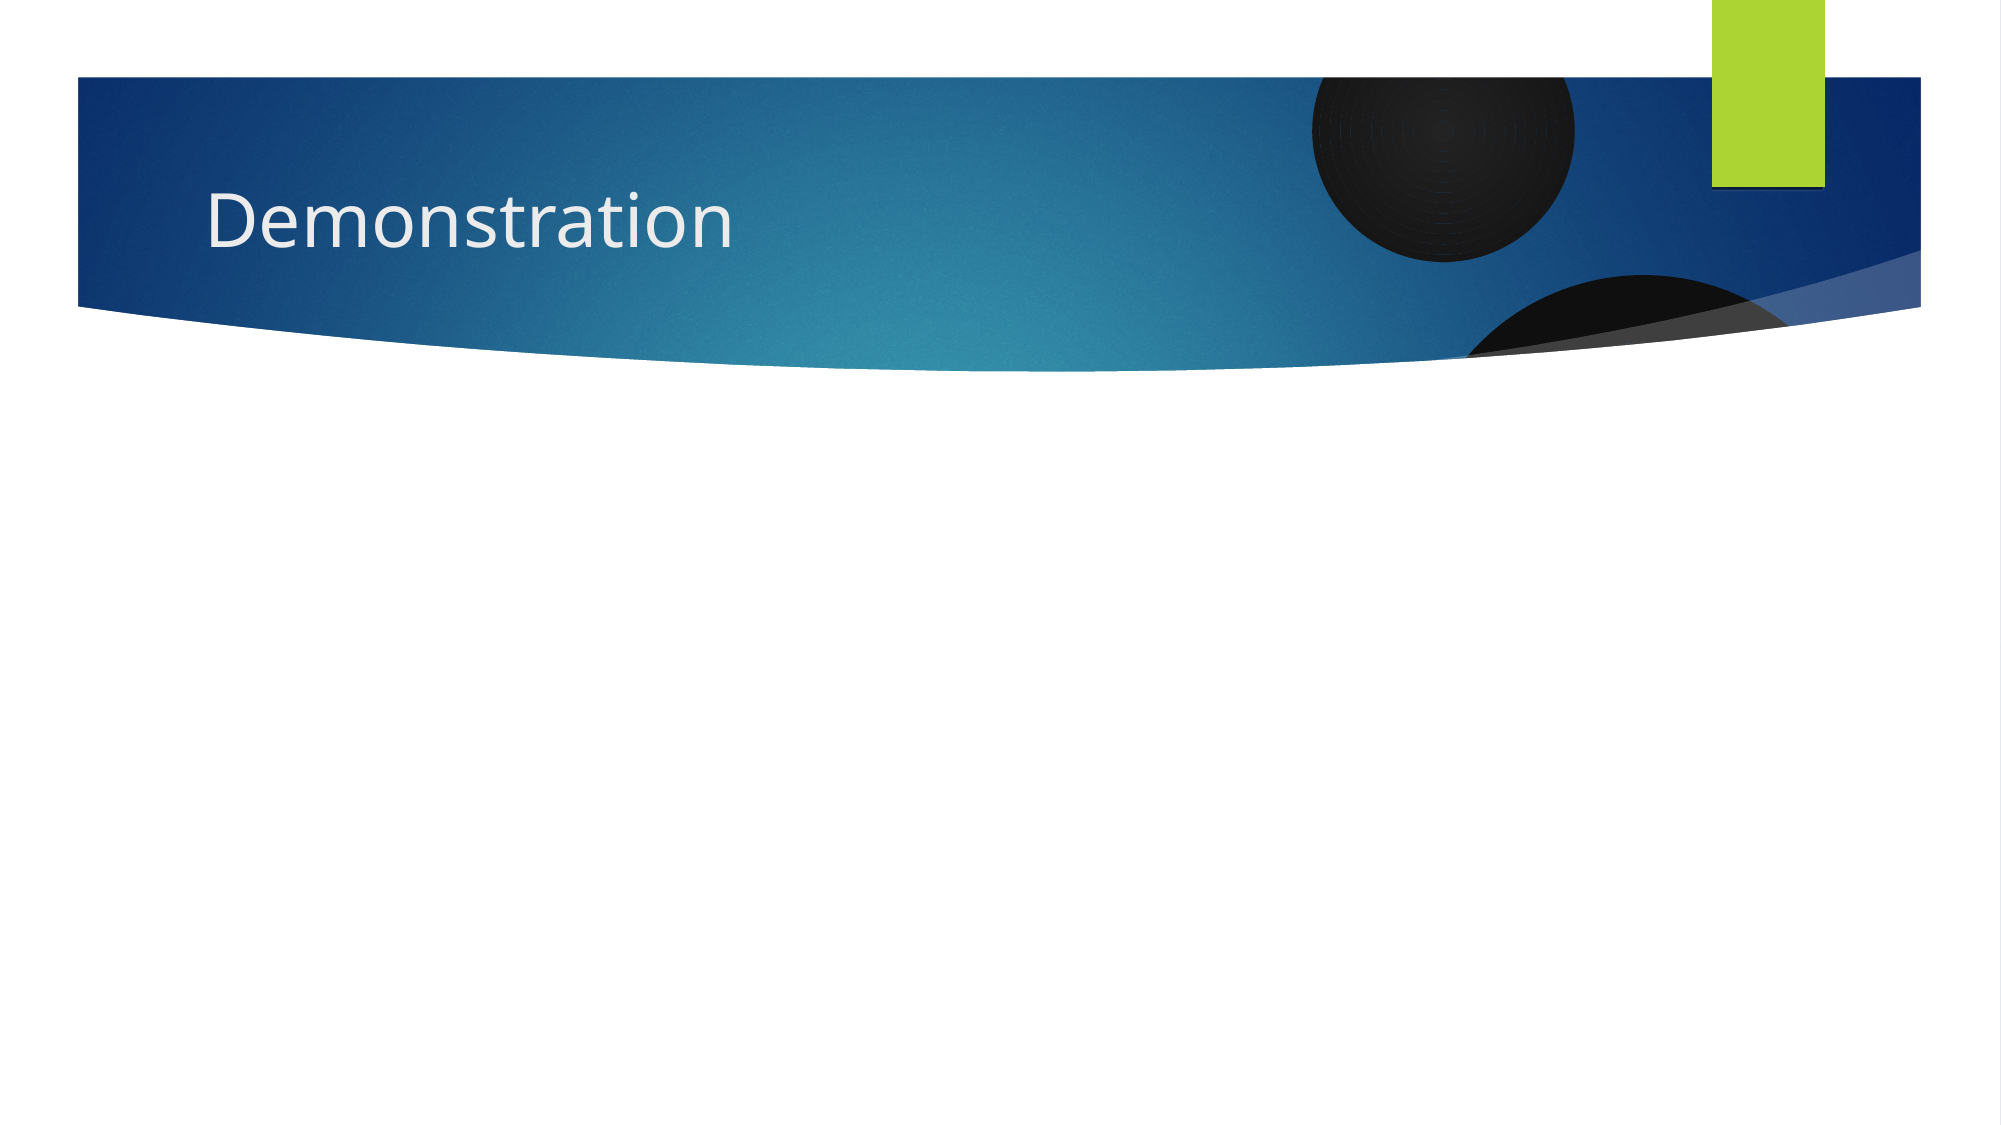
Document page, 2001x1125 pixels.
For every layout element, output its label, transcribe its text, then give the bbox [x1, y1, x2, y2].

title Demonstration [189, 159, 1627, 276]
